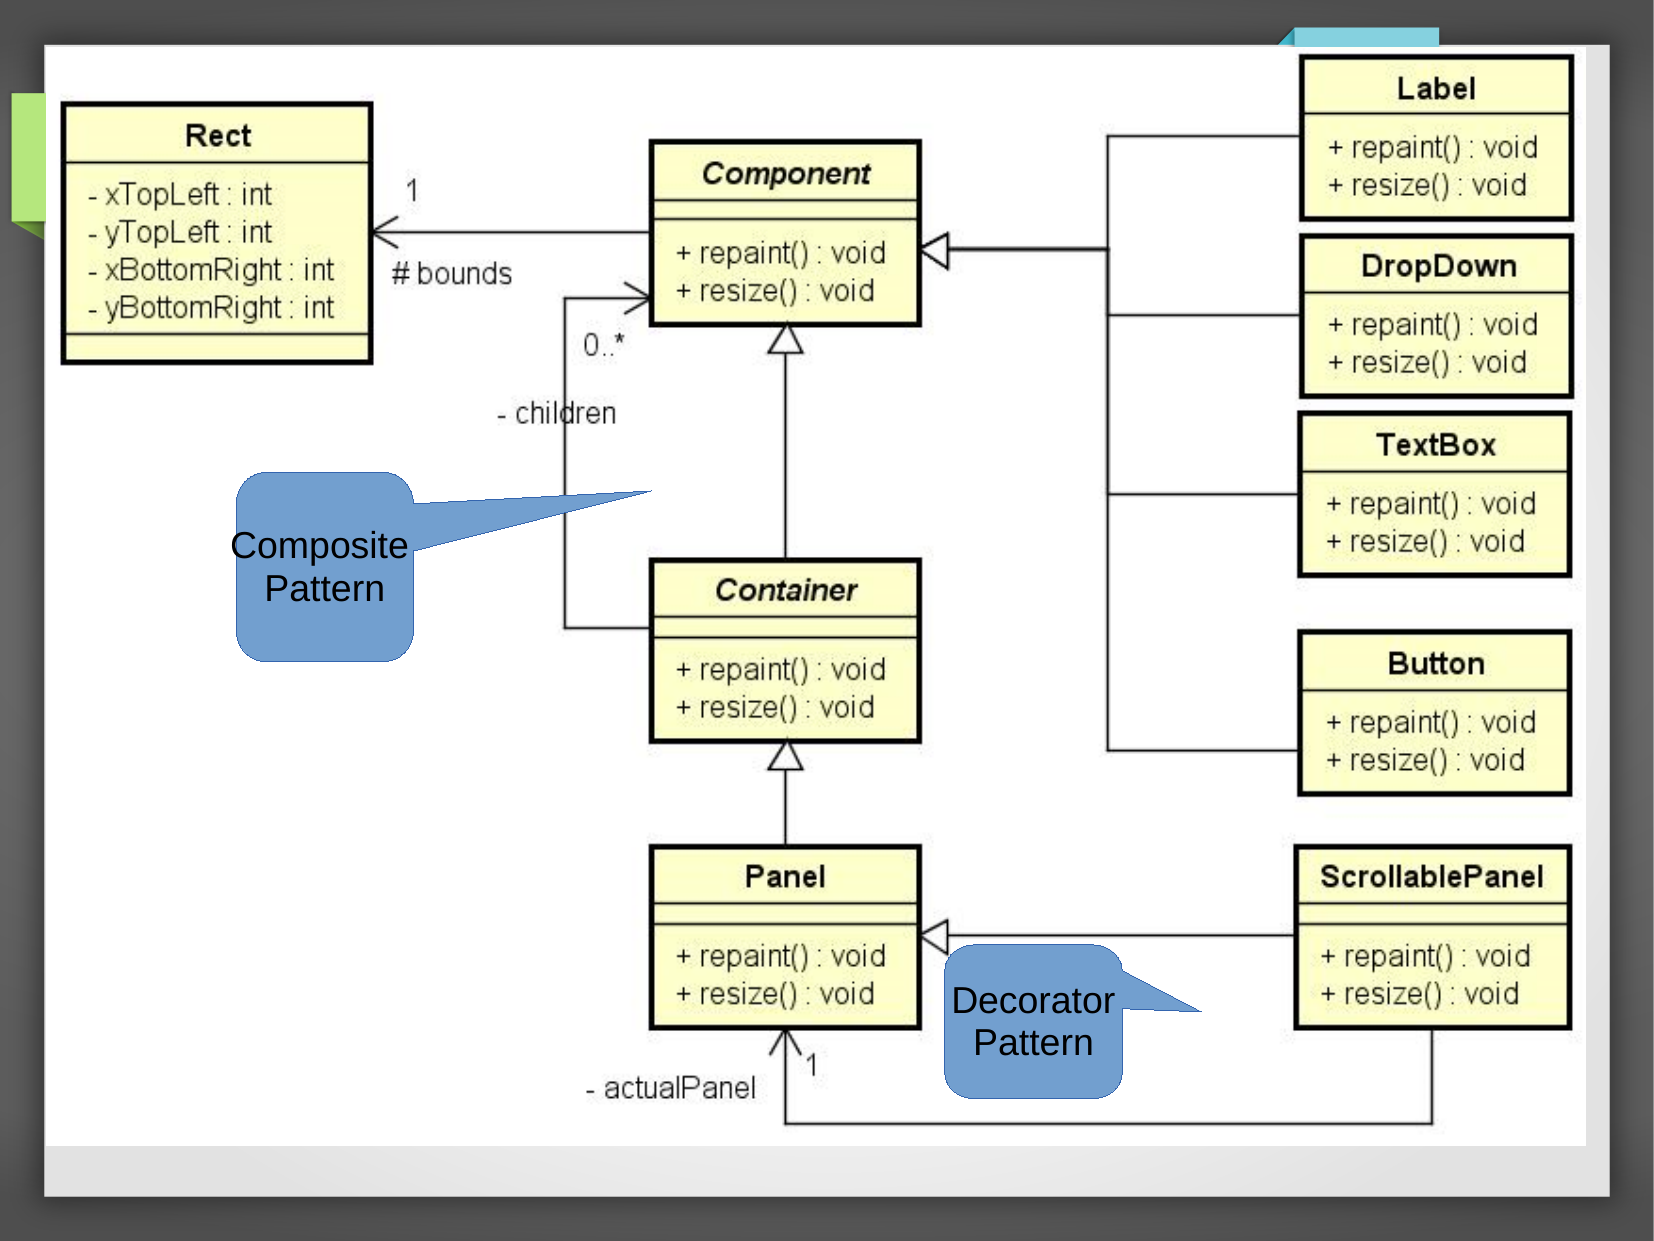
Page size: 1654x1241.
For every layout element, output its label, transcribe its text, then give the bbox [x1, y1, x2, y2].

picture [0, 0, 1654, 1241]
text_box Decorator Pattern [944, 944, 1202, 1099]
text_box Composite Pattern [236, 472, 652, 662]
